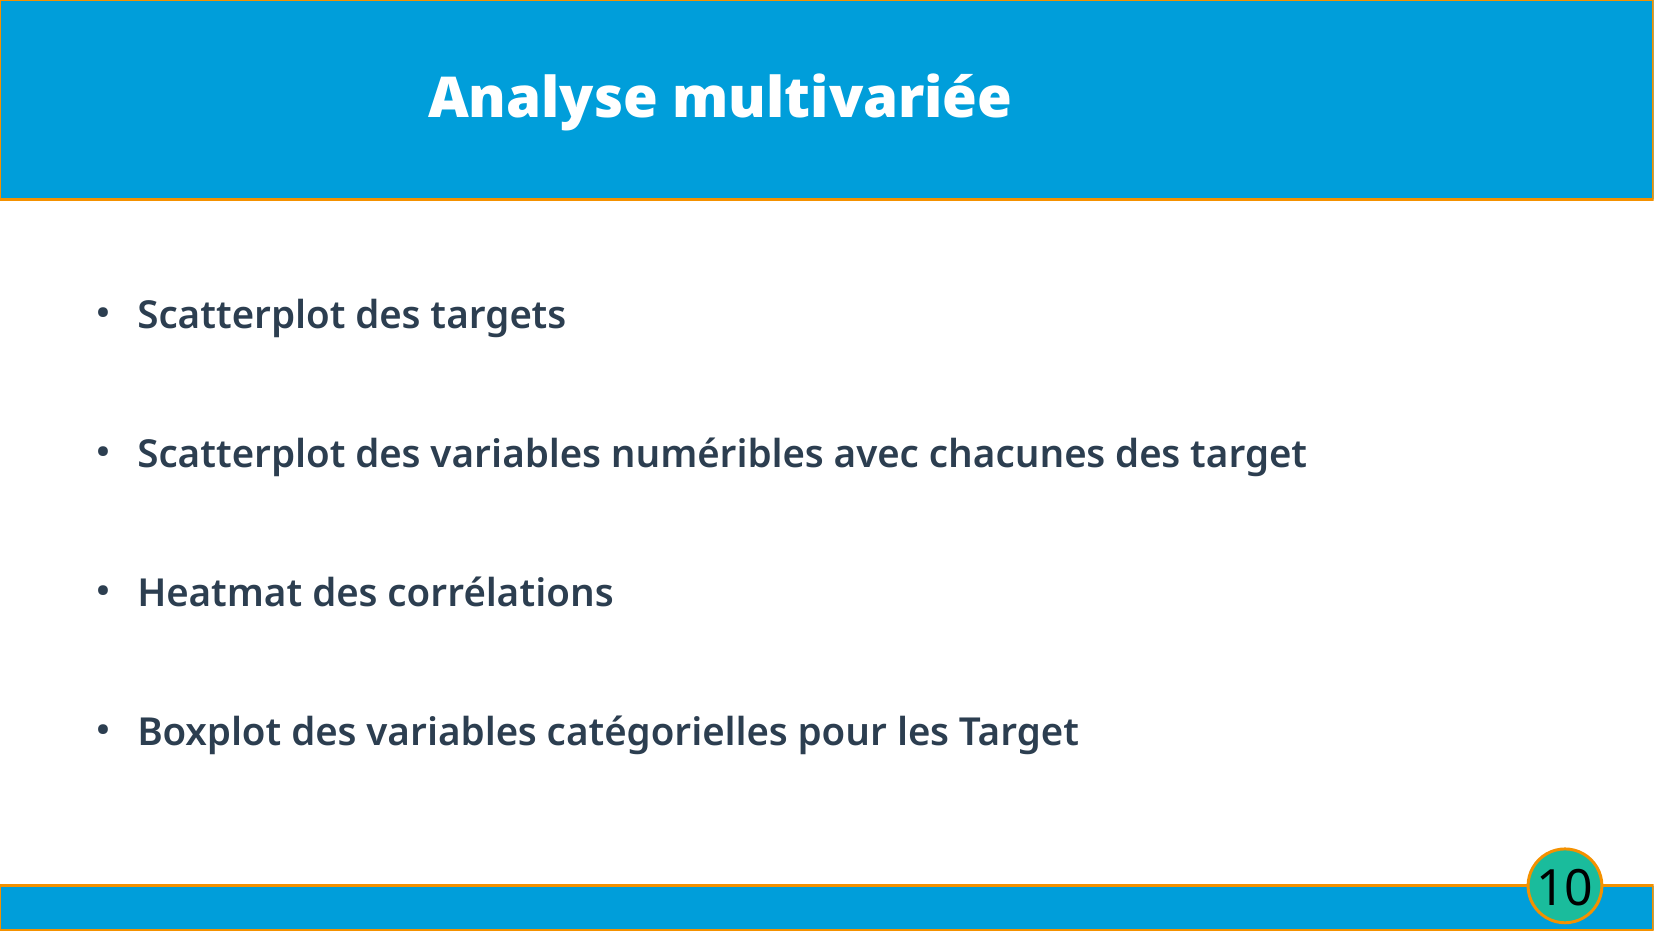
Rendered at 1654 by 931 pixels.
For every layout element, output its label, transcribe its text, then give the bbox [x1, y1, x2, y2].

title Analyse multivariée [59, 37, 1595, 155]
list Scatterplot des targets Scatterplot des variables numéribles avec chacunes des target Heatmat des corrélations Boxplot des variables catégorielles pour les Target [82, 217, 1571, 758]
